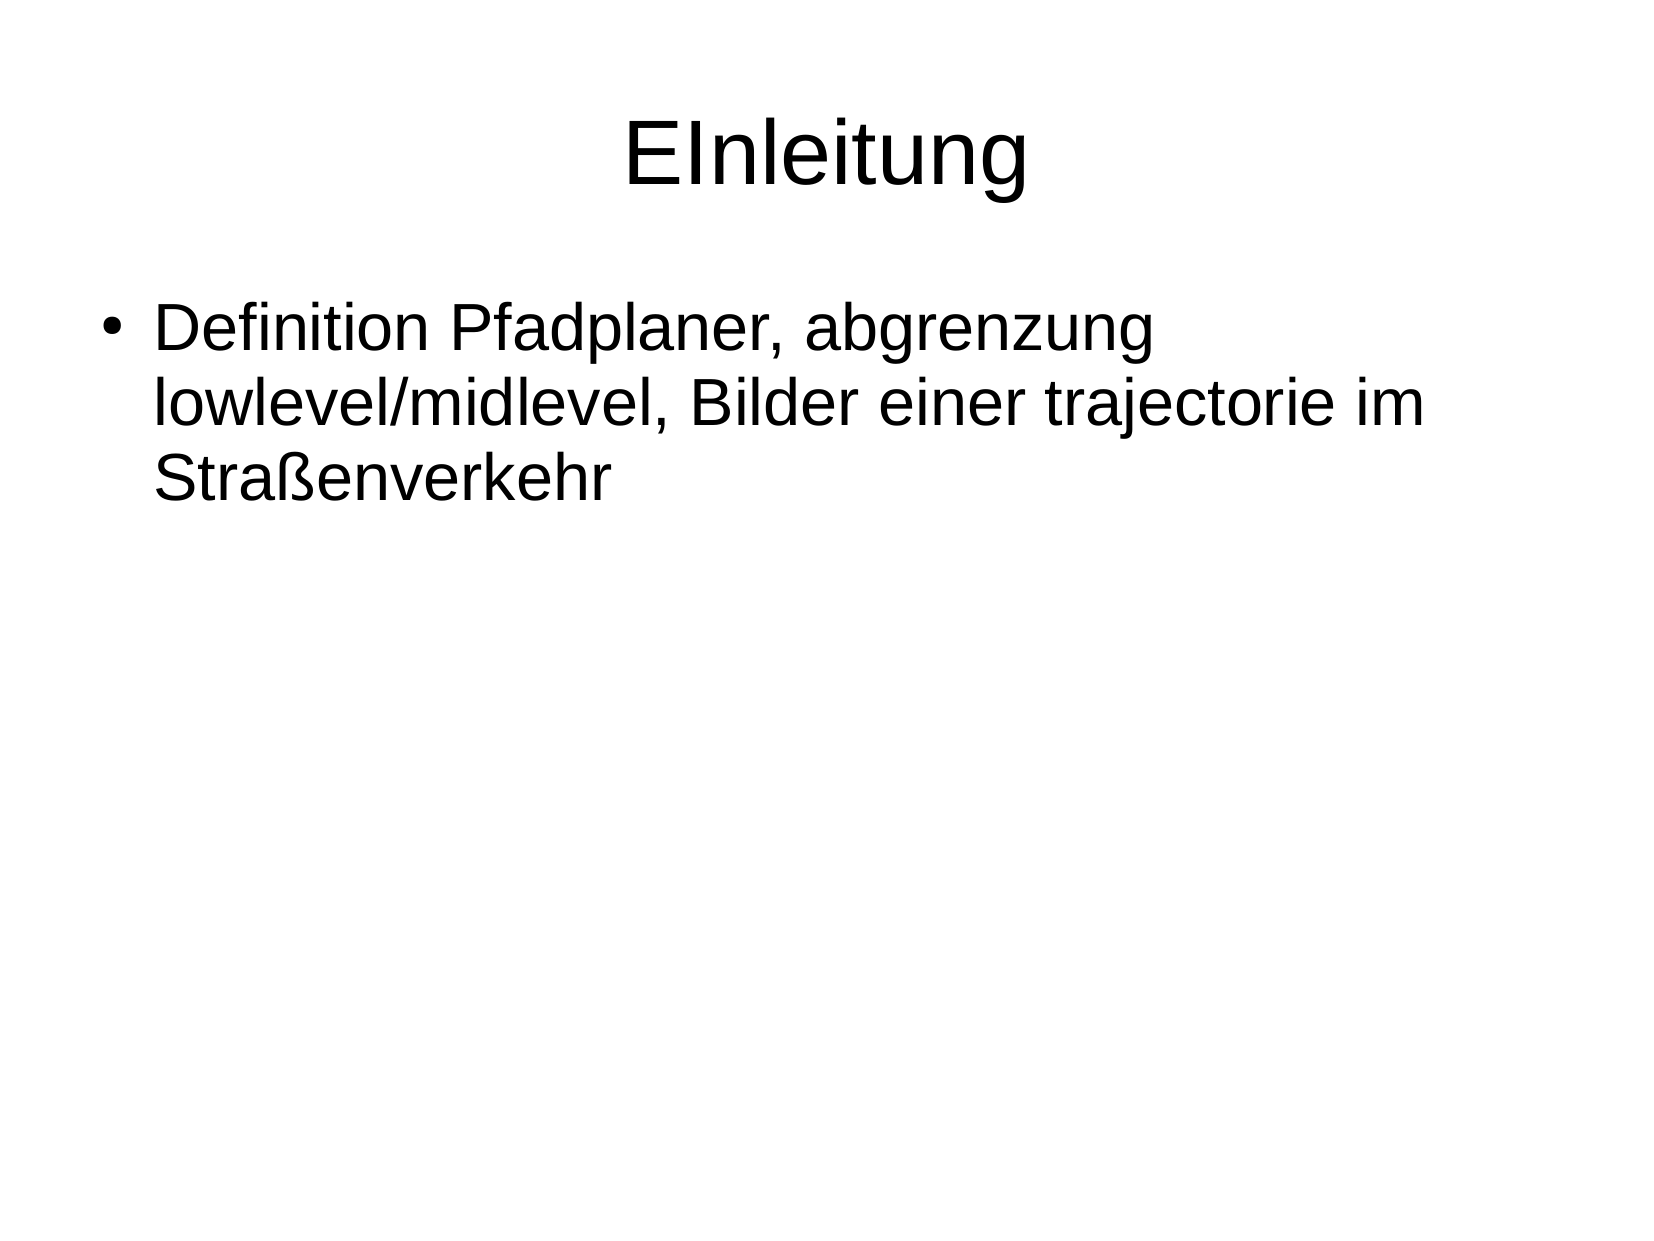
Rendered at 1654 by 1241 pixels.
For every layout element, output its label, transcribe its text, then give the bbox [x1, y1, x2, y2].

list Definition Pfadplaner, abgrenzung lowlevel/midlevel, Bilder einer trajectorie im Straßenverkehr [82, 290, 1571, 1109]
title EInleitung [82, 49, 1571, 257]
